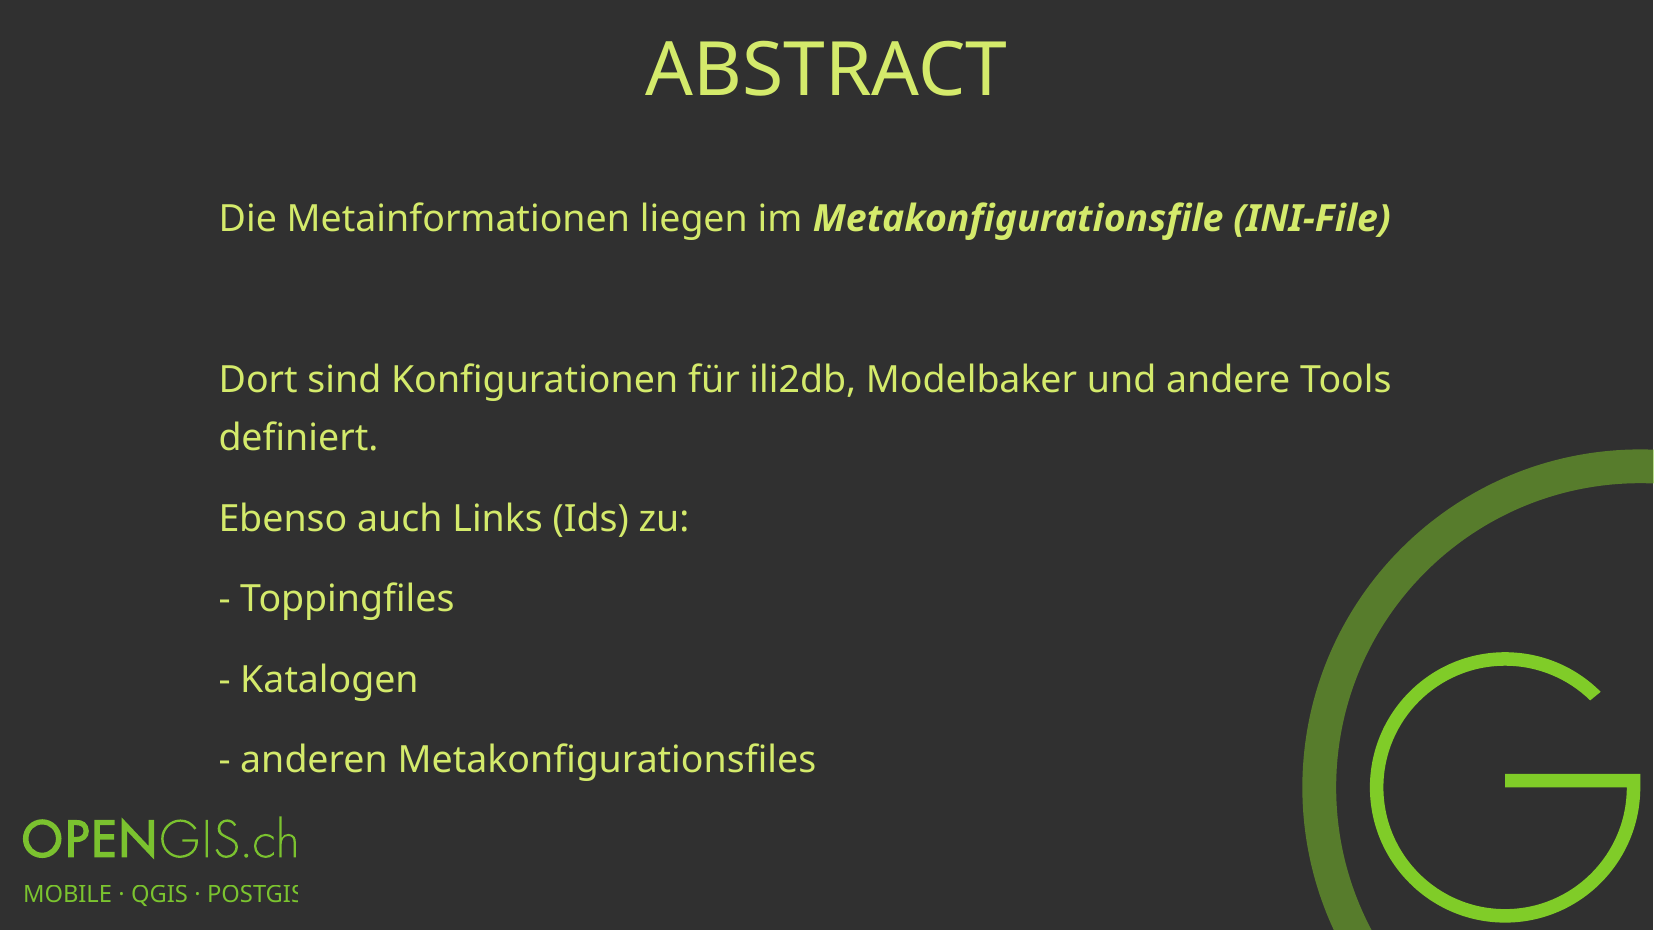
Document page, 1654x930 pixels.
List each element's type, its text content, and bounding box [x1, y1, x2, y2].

title ABSTRACT [0, 0, 1653, 135]
text_box Die Metainformationen liegen im Metakonfigurationsfile (INI-File) Dort sind Konfigurationen für ili2db, Modelbaker und andere Tools definiert. Ebenso auch Links (Ids) zu: - Toppingfiles - Katalogen - anderen Metakonfigurationsfiles [0, 180, 1471, 826]
